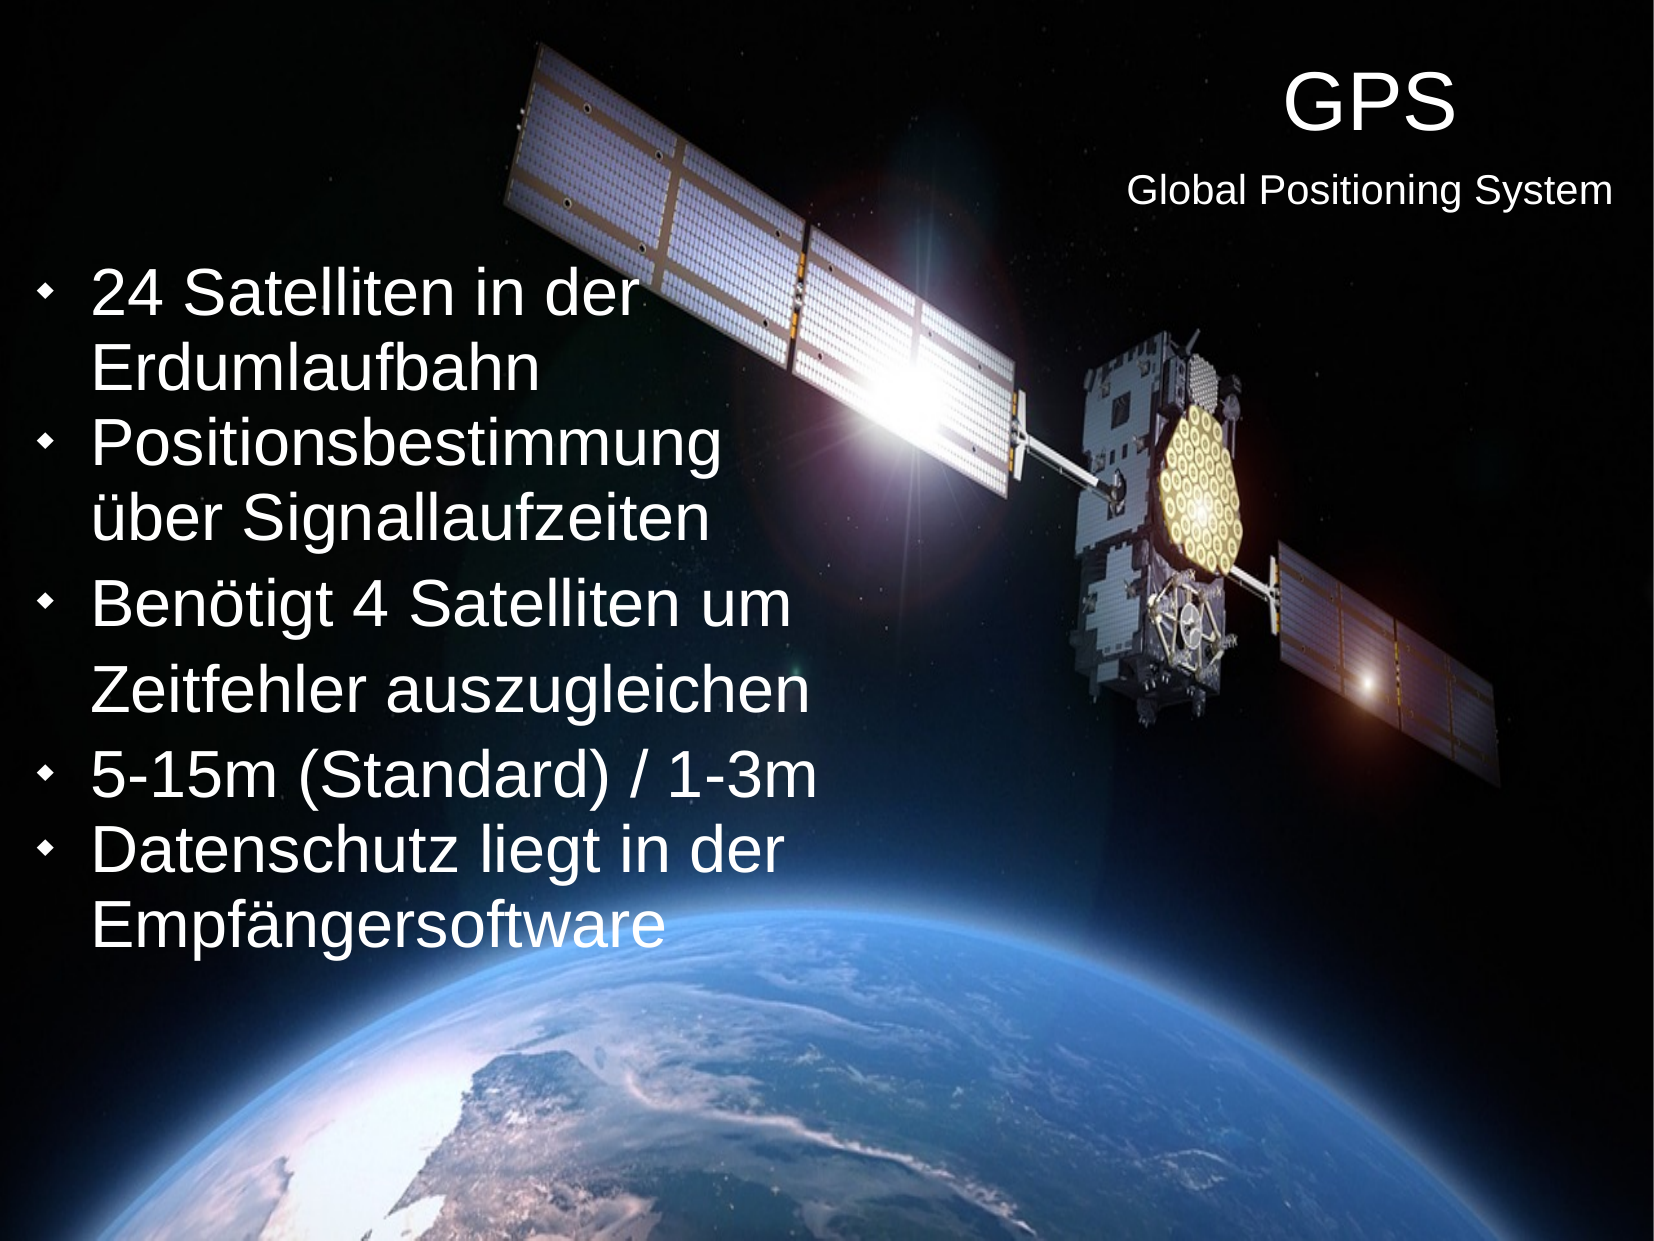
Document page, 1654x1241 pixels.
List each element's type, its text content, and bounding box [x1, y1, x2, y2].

text_box GPS Global Positioning System [1110, 48, 1630, 225]
text_box 24 Satelliten in der Erdumlaufbahn Positionsbestimmung über Signallaufzeiten Benötigt 4 Satelliten um Zeitfehler auszugleichen 5-15m (Standard) / 1-3m Datenschutz liegt in der Empfängersoftware [22, 248, 851, 970]
picture [0, 0, 1654, 1241]
